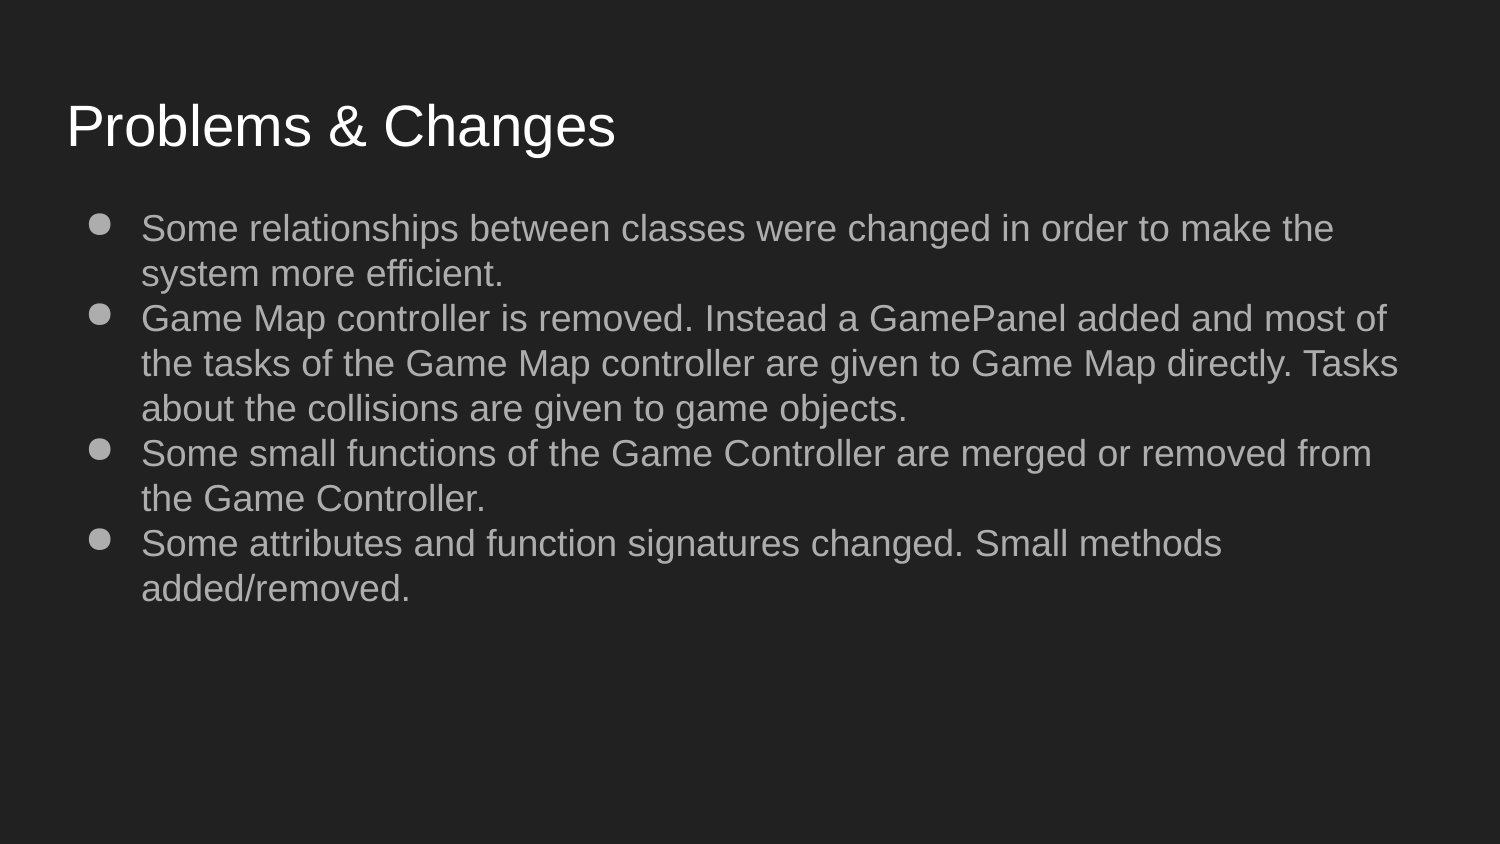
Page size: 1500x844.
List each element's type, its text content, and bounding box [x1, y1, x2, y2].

title Problems & Changes [51, 72, 1449, 167]
list Some relationships between classes were changed in order to make the system more efficient. Game Map controller is removed. Instead a GamePanel added and most of the tasks of the Game Map controller are given to Game Map directly. Tasks about the collisions are given to game objects. Some small functions of the Game Controller are merged or removed from the Game Controller. Some attributes and function signatures changed. Small methods added/removed. [51, 189, 1449, 750]
